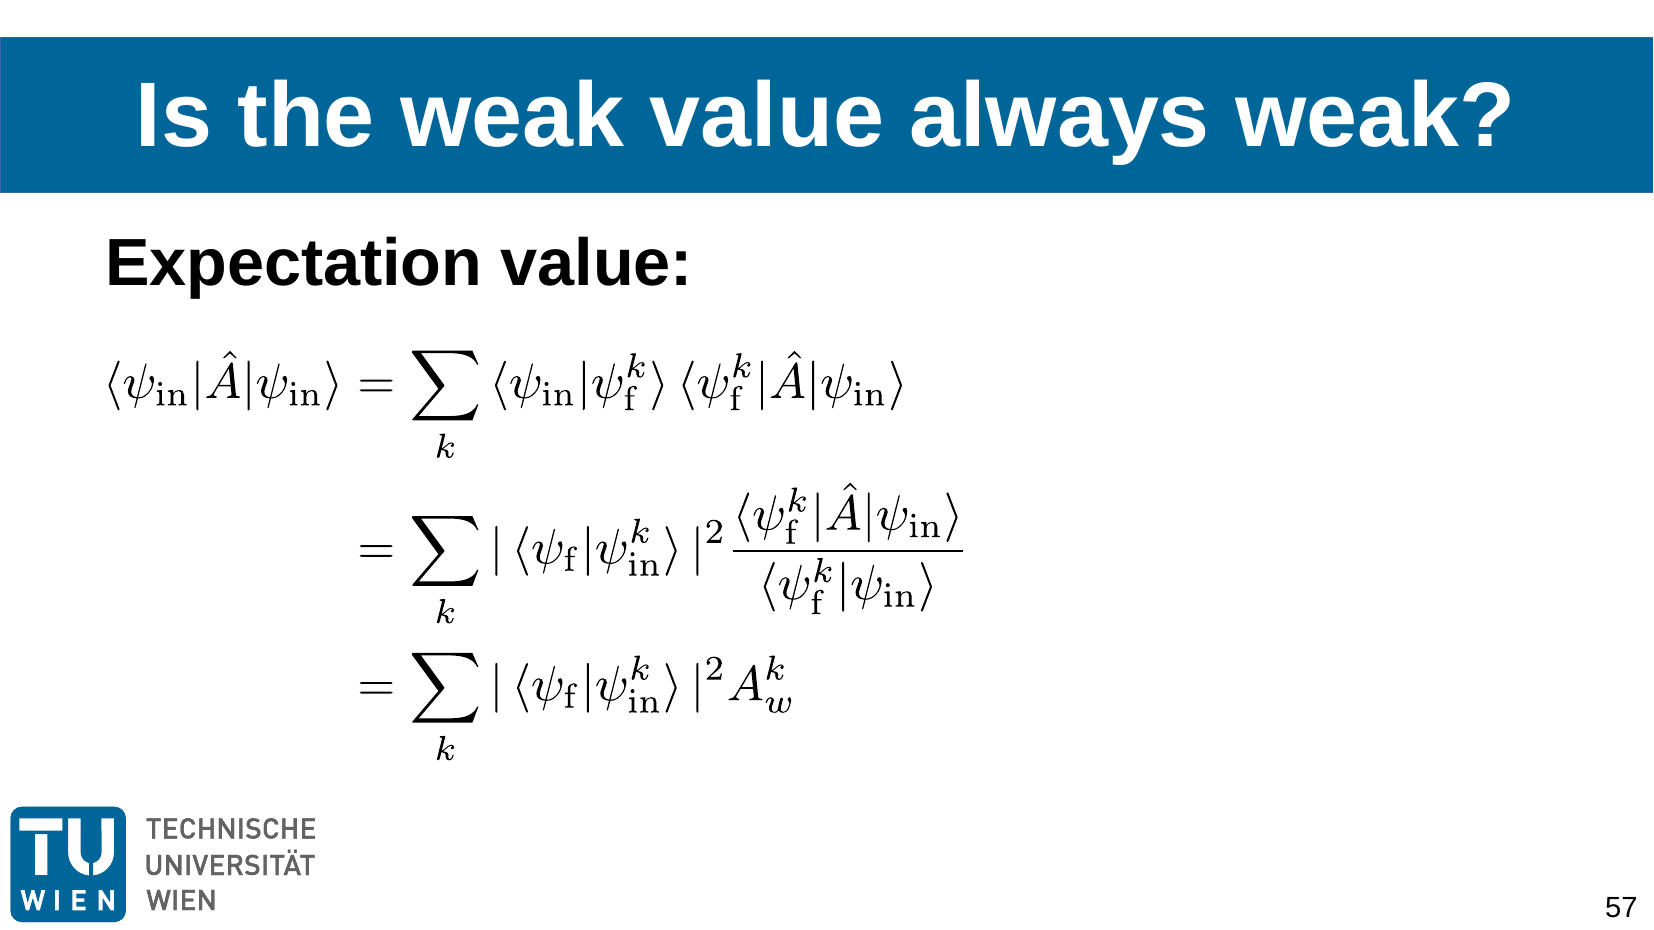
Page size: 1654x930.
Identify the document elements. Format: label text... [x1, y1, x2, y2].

picture [100, 330, 990, 780]
title Is the weak value always weak? [0, 37, 1653, 193]
list Expectation value: [105, 225, 1593, 765]
